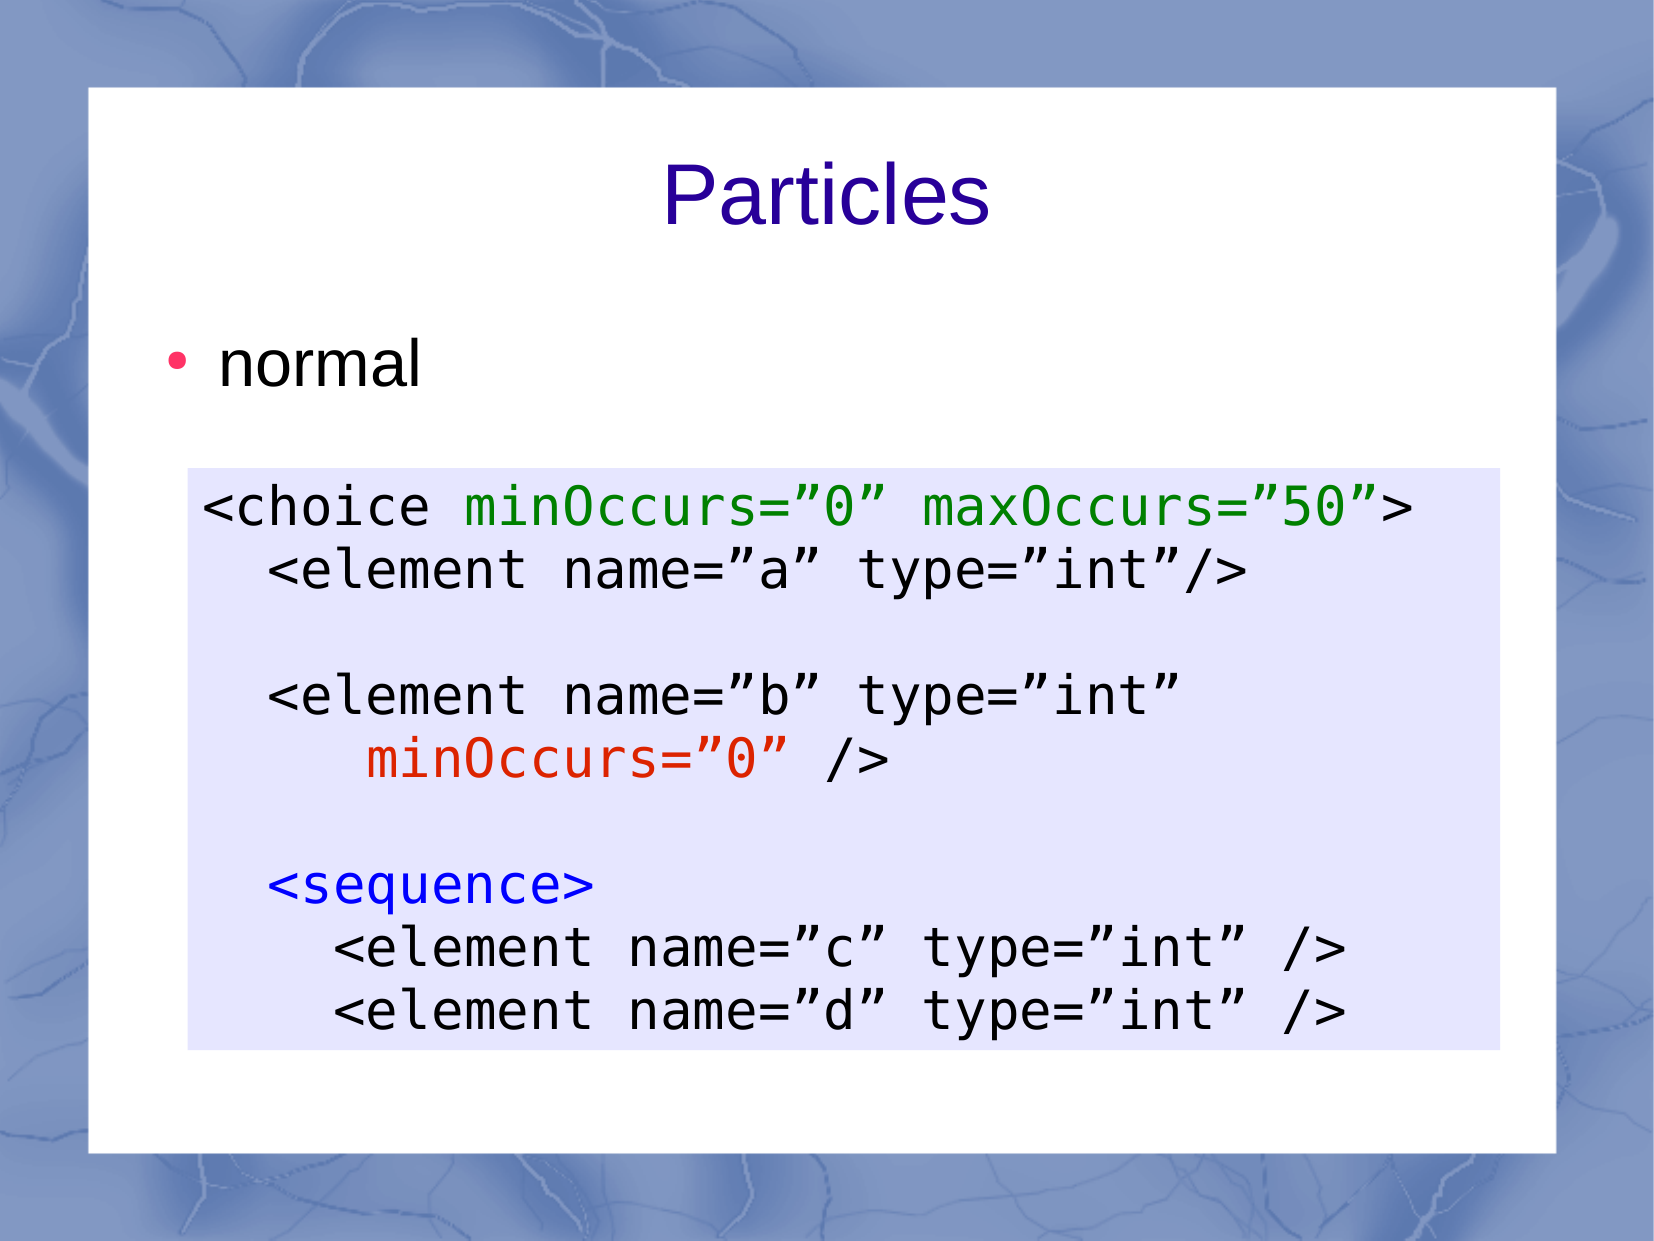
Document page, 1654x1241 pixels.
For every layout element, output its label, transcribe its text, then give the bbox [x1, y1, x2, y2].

list normal [147, 325, 1506, 1232]
picture [0, 0, 1654, 1241]
text_box <choice minOccurs=”0” maxOccurs=”50”> <element name=”a” type=”int”/> <element name=”b” type=”int” minOccurs=”0” /> <sequence> <element name=”c” type=”int” /> <element name=”d” type=”int” /> [187, 468, 1501, 1051]
title Particles [118, 90, 1536, 298]
